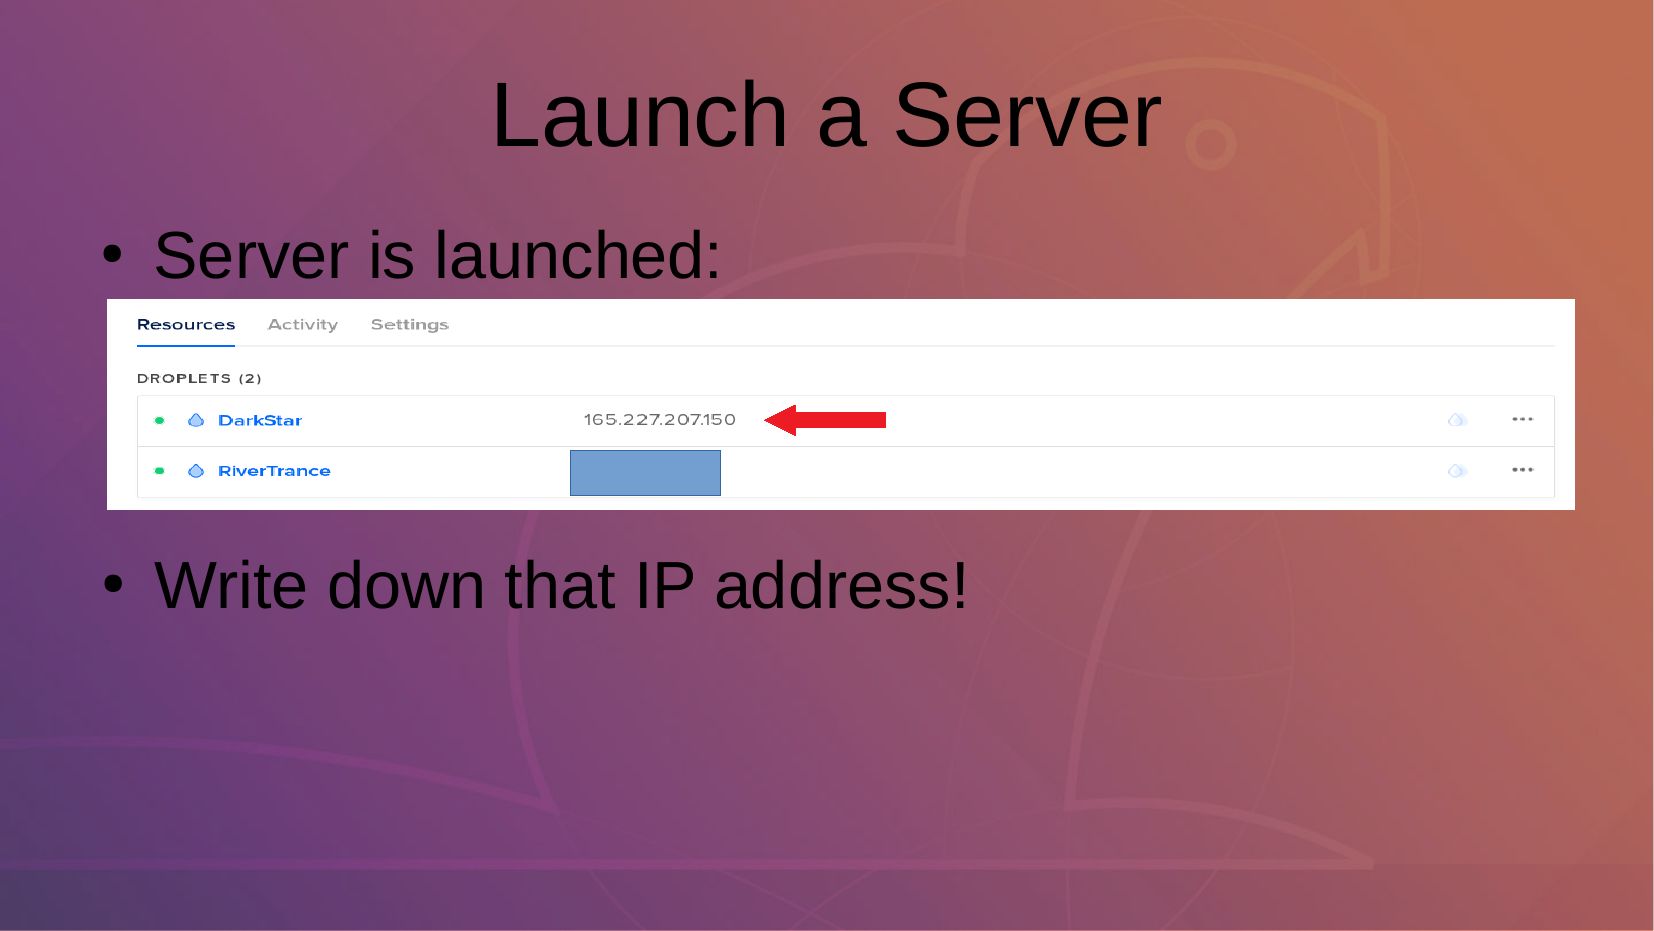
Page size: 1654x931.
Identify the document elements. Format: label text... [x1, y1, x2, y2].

title Launch a Server [82, 37, 1571, 193]
picture [107, 299, 1576, 511]
text_box [764, 405, 886, 436]
list Server is launched: [82, 217, 1571, 331]
text_box [570, 450, 721, 496]
list Write down that IP address! [83, 547, 1572, 661]
